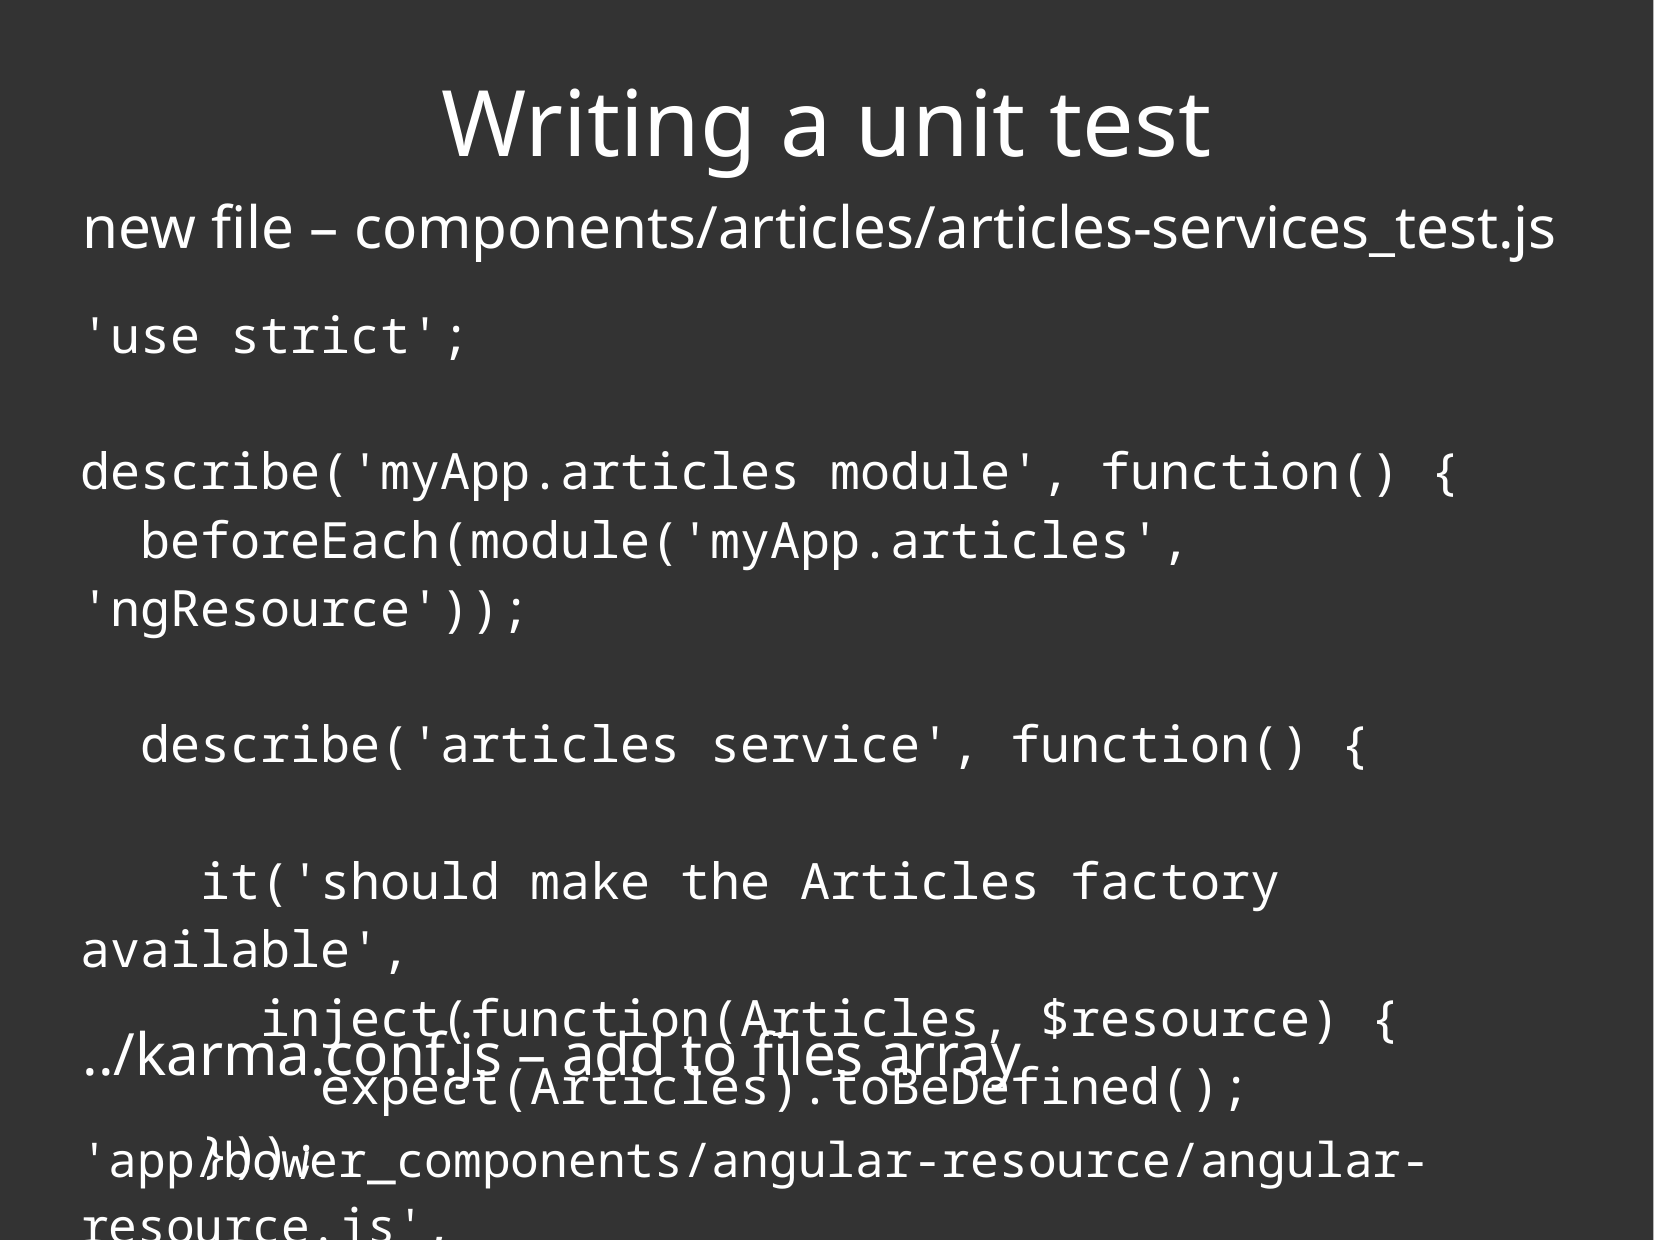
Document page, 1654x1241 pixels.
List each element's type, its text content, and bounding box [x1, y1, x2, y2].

text_box 'app/bower_components/angular-resource/angular-resource.js', [65, 1119, 1554, 1183]
title ../karma.conf.js – add to files array [82, 980, 1572, 1126]
title Writing a unit test [82, 17, 1571, 153]
title new file – components/articles/articles-services_test.js [82, 153, 1572, 299]
text_box 'use strict'; describe('myApp.articles module', function() { beforeEach(module('myApp.articles', 'ngResource')); describe('articles service', function() { it('should make the Articles factory available', inject(function(Articles, $resource) { expect(Articles).toBeDefined(); })); }); }); [65, 292, 1554, 1008]
